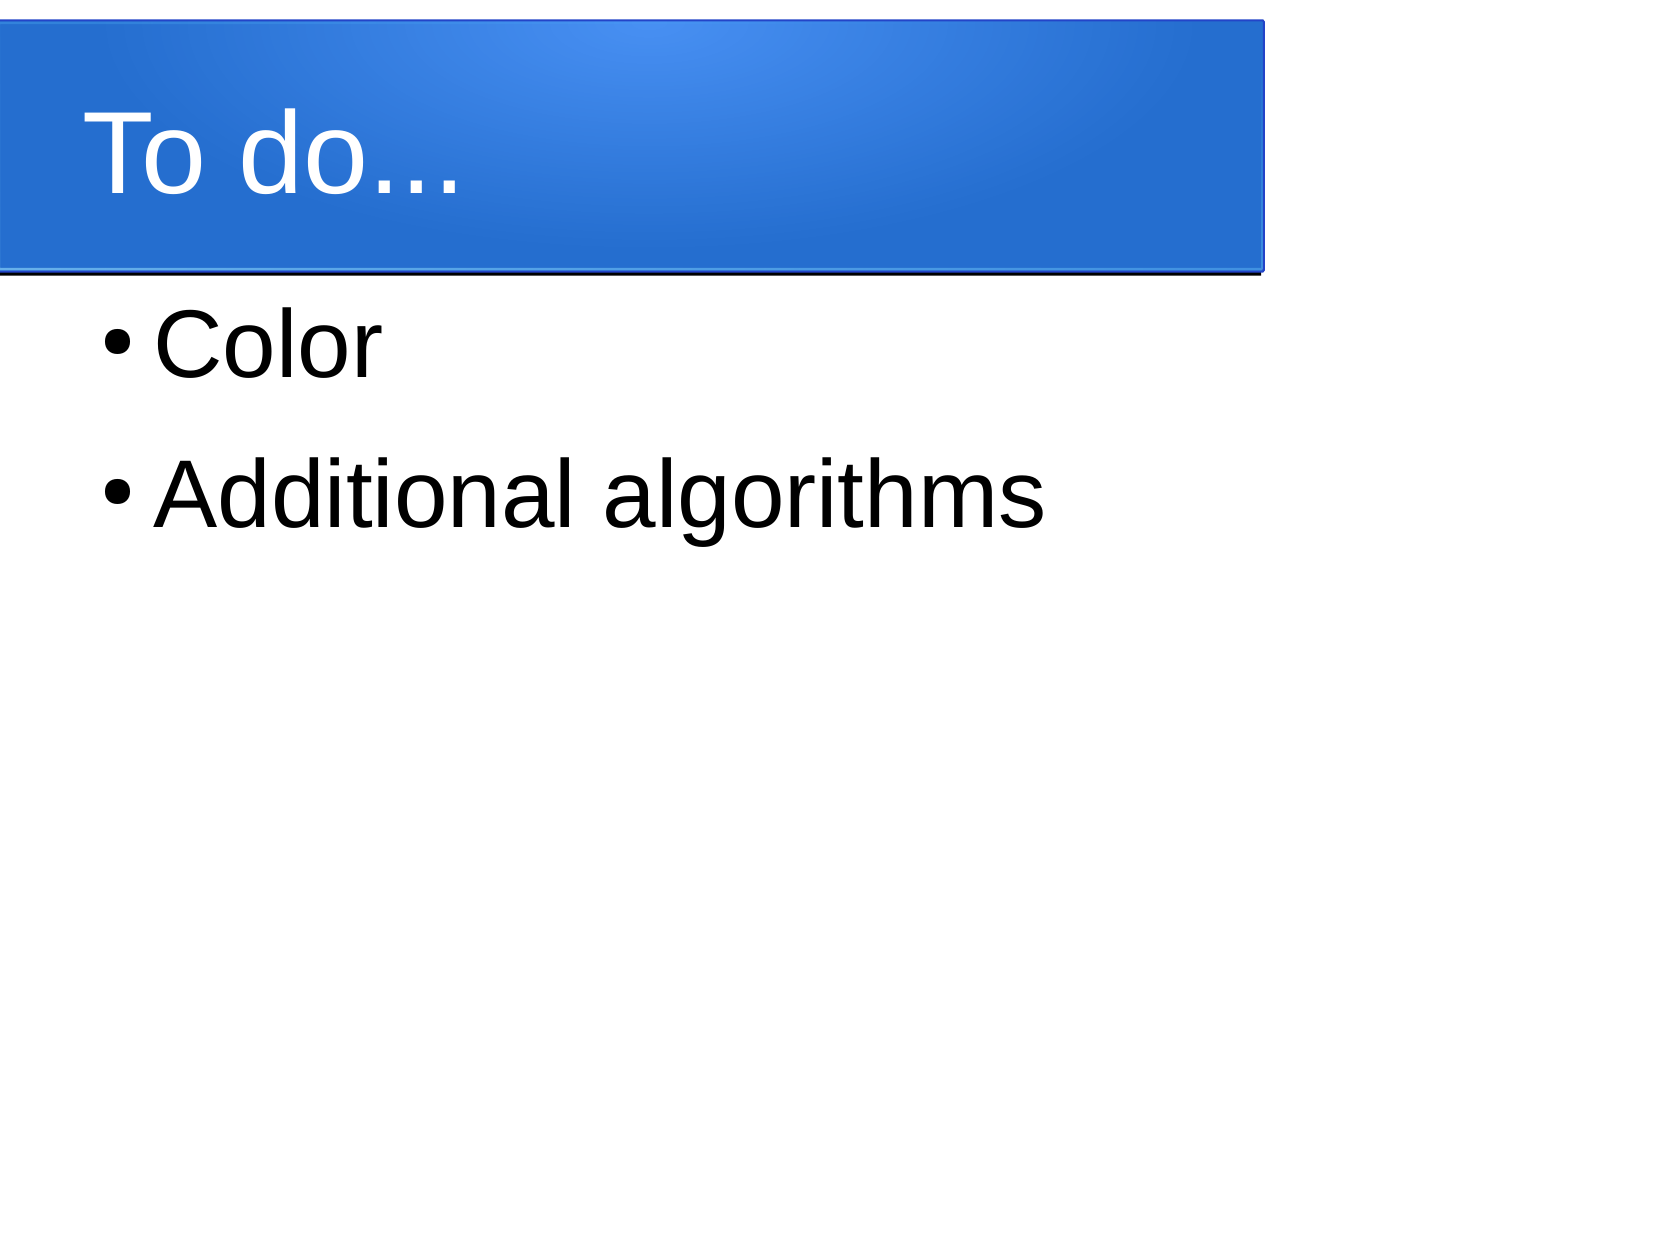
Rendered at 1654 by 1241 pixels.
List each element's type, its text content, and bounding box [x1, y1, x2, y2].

list Color Additional algorithms [82, 290, 1538, 1010]
title To do... [82, 49, 1250, 257]
